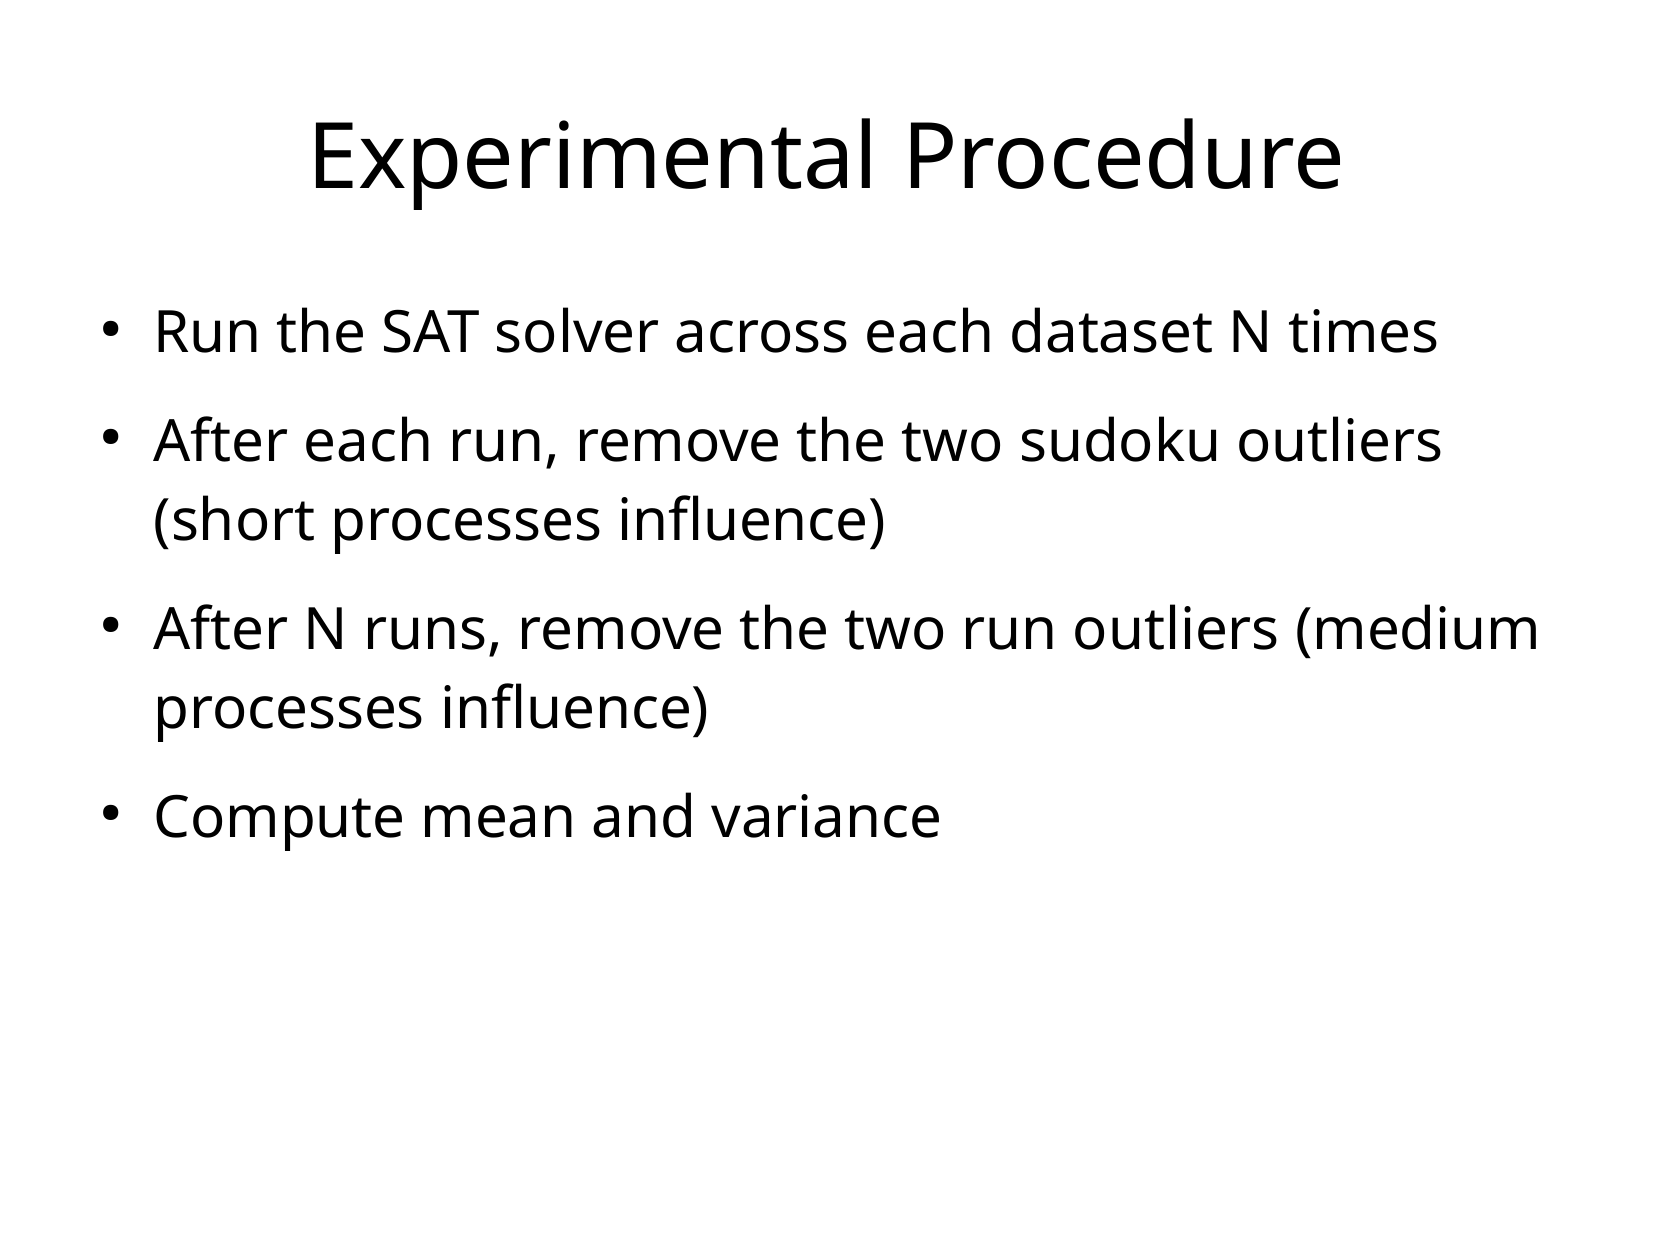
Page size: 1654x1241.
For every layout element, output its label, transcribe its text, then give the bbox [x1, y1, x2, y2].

title Experimental Procedure [82, 49, 1571, 257]
list Run the SAT solver across each dataset N times After each run, remove the two sudoku outliers (short processes influence) After N runs, remove the two run outliers (medium processes influence) Compute mean and variance [82, 290, 1571, 1010]
